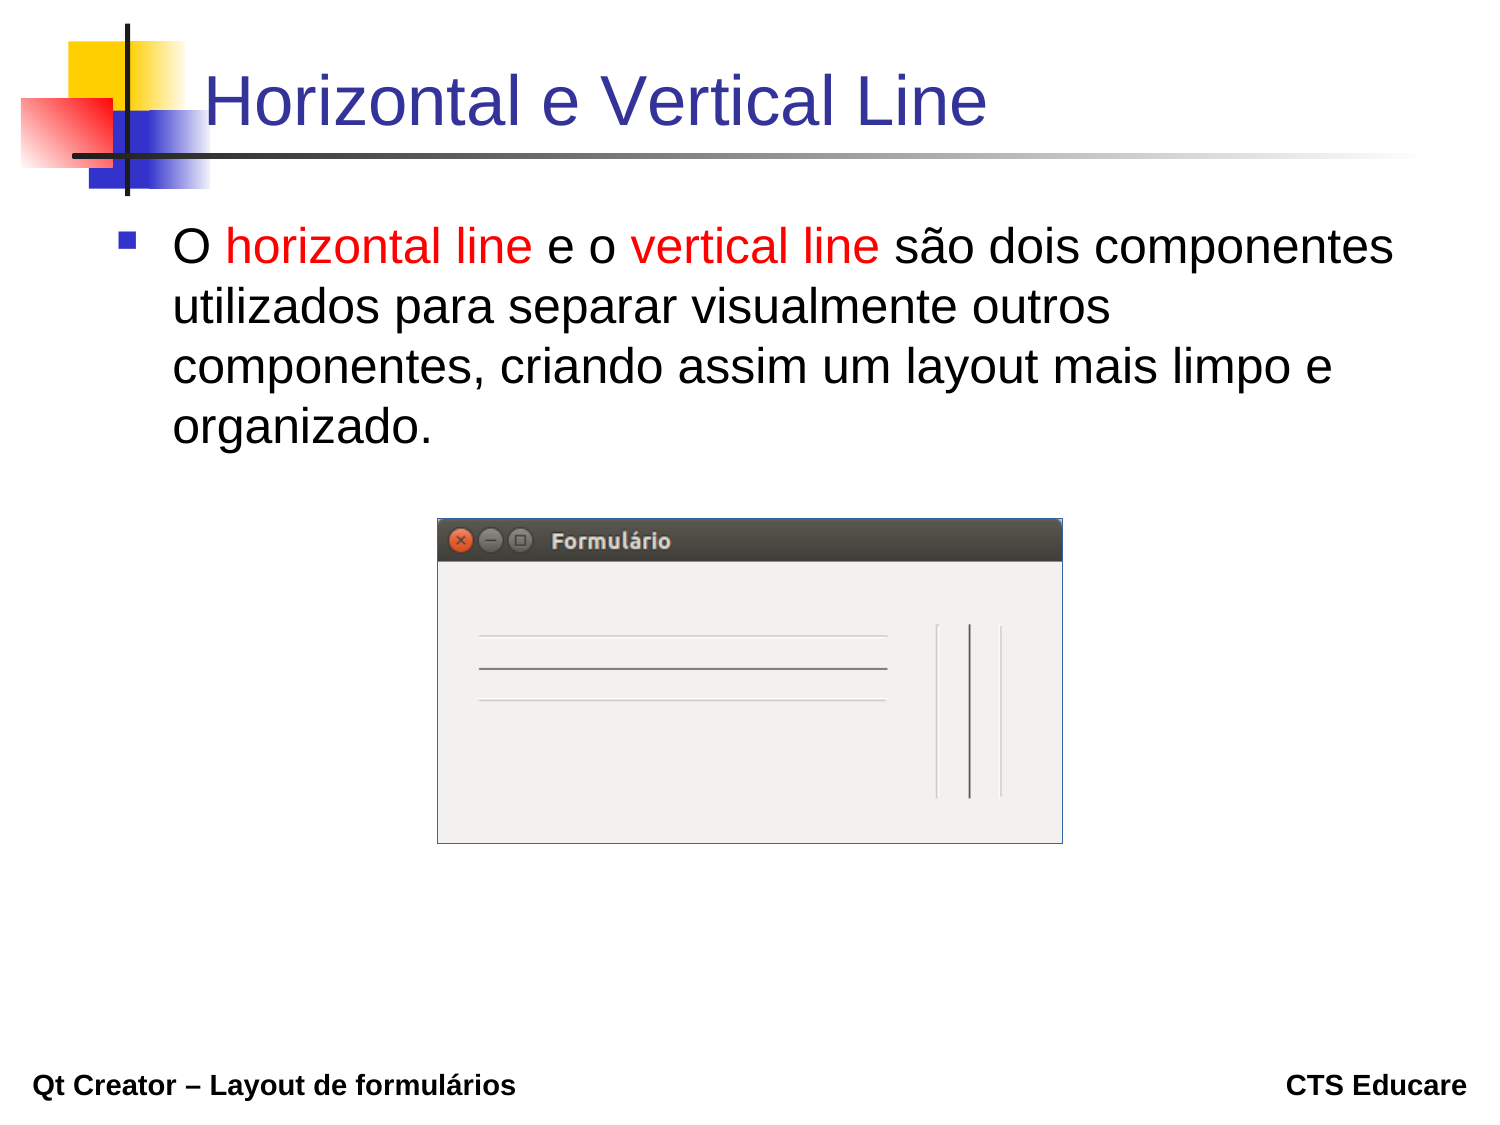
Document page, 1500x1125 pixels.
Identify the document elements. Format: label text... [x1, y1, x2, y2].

picture [437, 518, 1063, 844]
title Horizontal e Vertical Line [188, 46, 1468, 149]
list O horizontal line e o vertical line são dois componentes utilizados para separar visualmente outros componentes, criando assim um layout mais limpo e organizado. [100, 206, 1447, 480]
